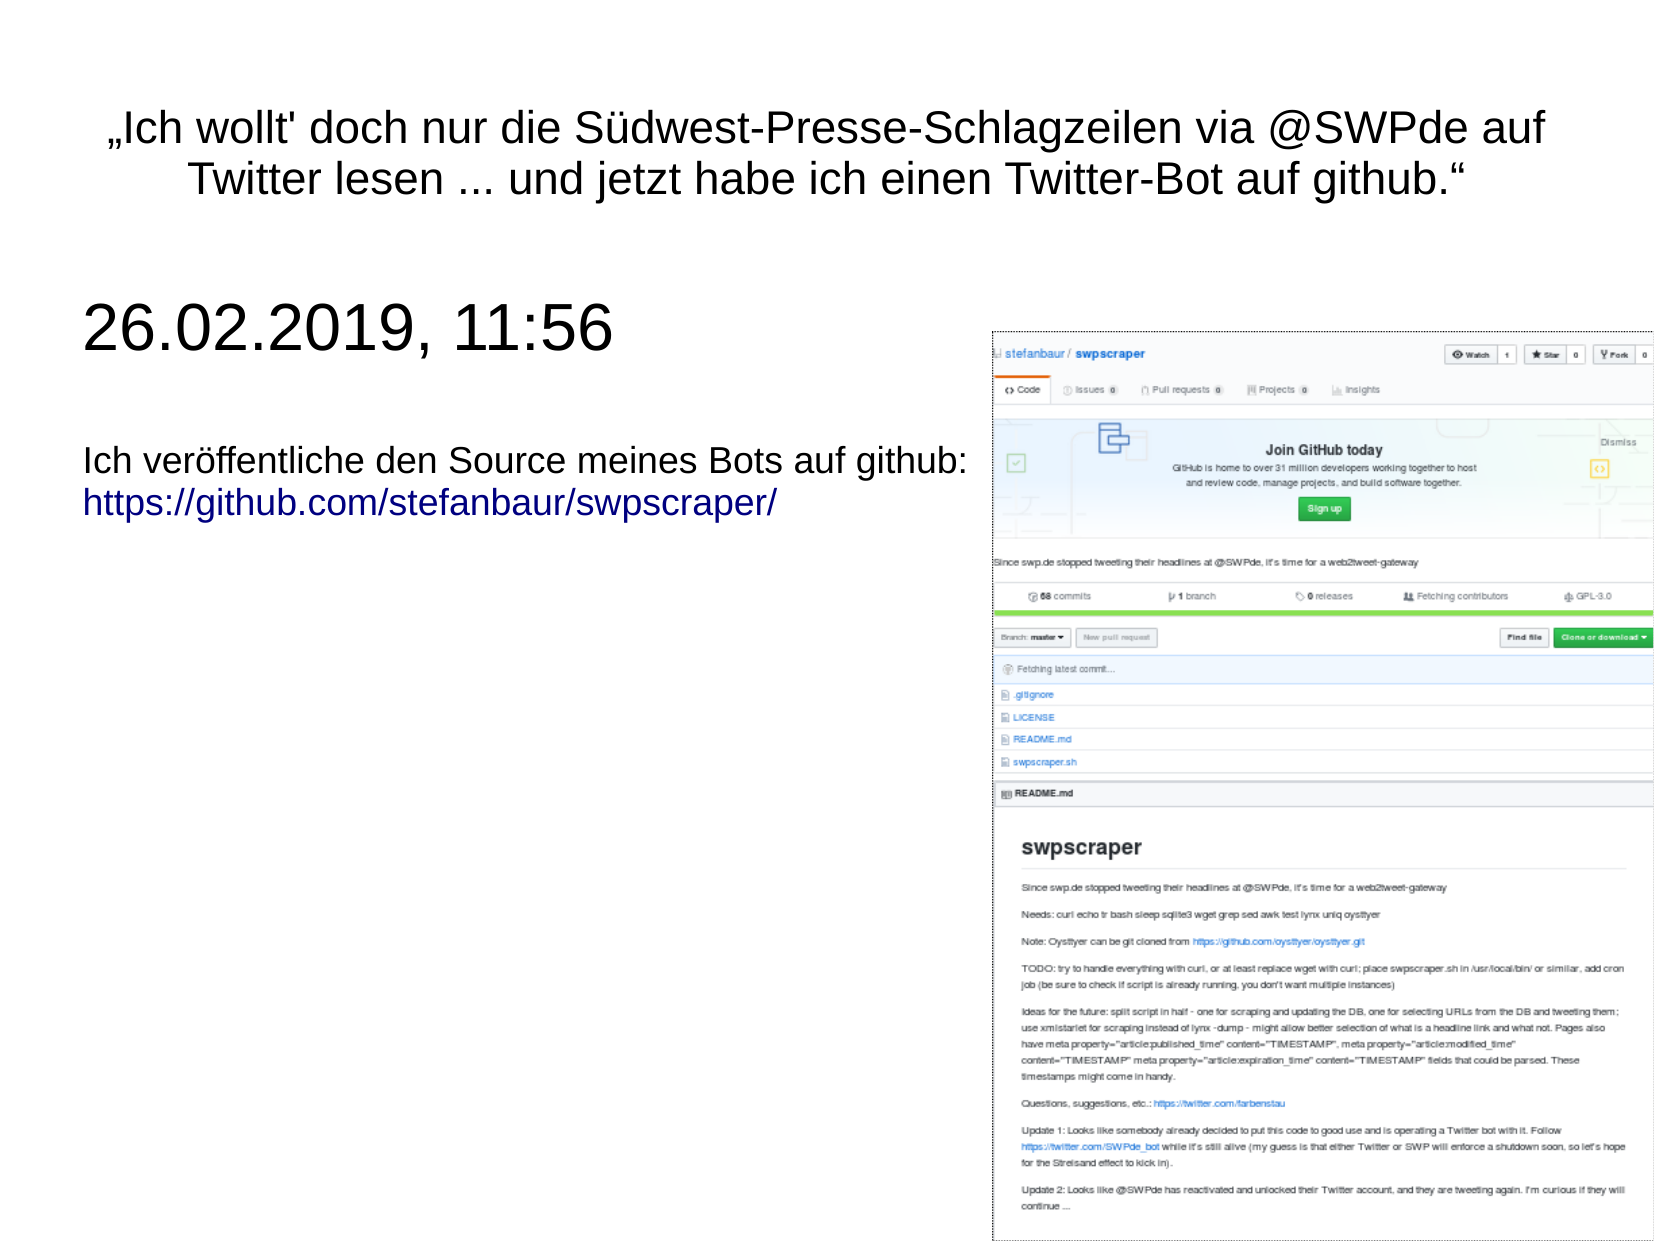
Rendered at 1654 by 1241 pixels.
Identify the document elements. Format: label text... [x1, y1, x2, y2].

picture [992, 331, 1654, 1241]
subtitle 26.02.2019, 11:56 Ich veröffentliche den Source meines Bots auf github: https://github.com/stefanbaur/swpscraper/ [82, 290, 1571, 1010]
title „Ich wollt' doch nur die Südwest-Presse-Schlagzeilen via @SWPde auf Twitter lesen ... und jetzt habe ich einen Twitter-Bot auf github.“ [82, 49, 1571, 257]
